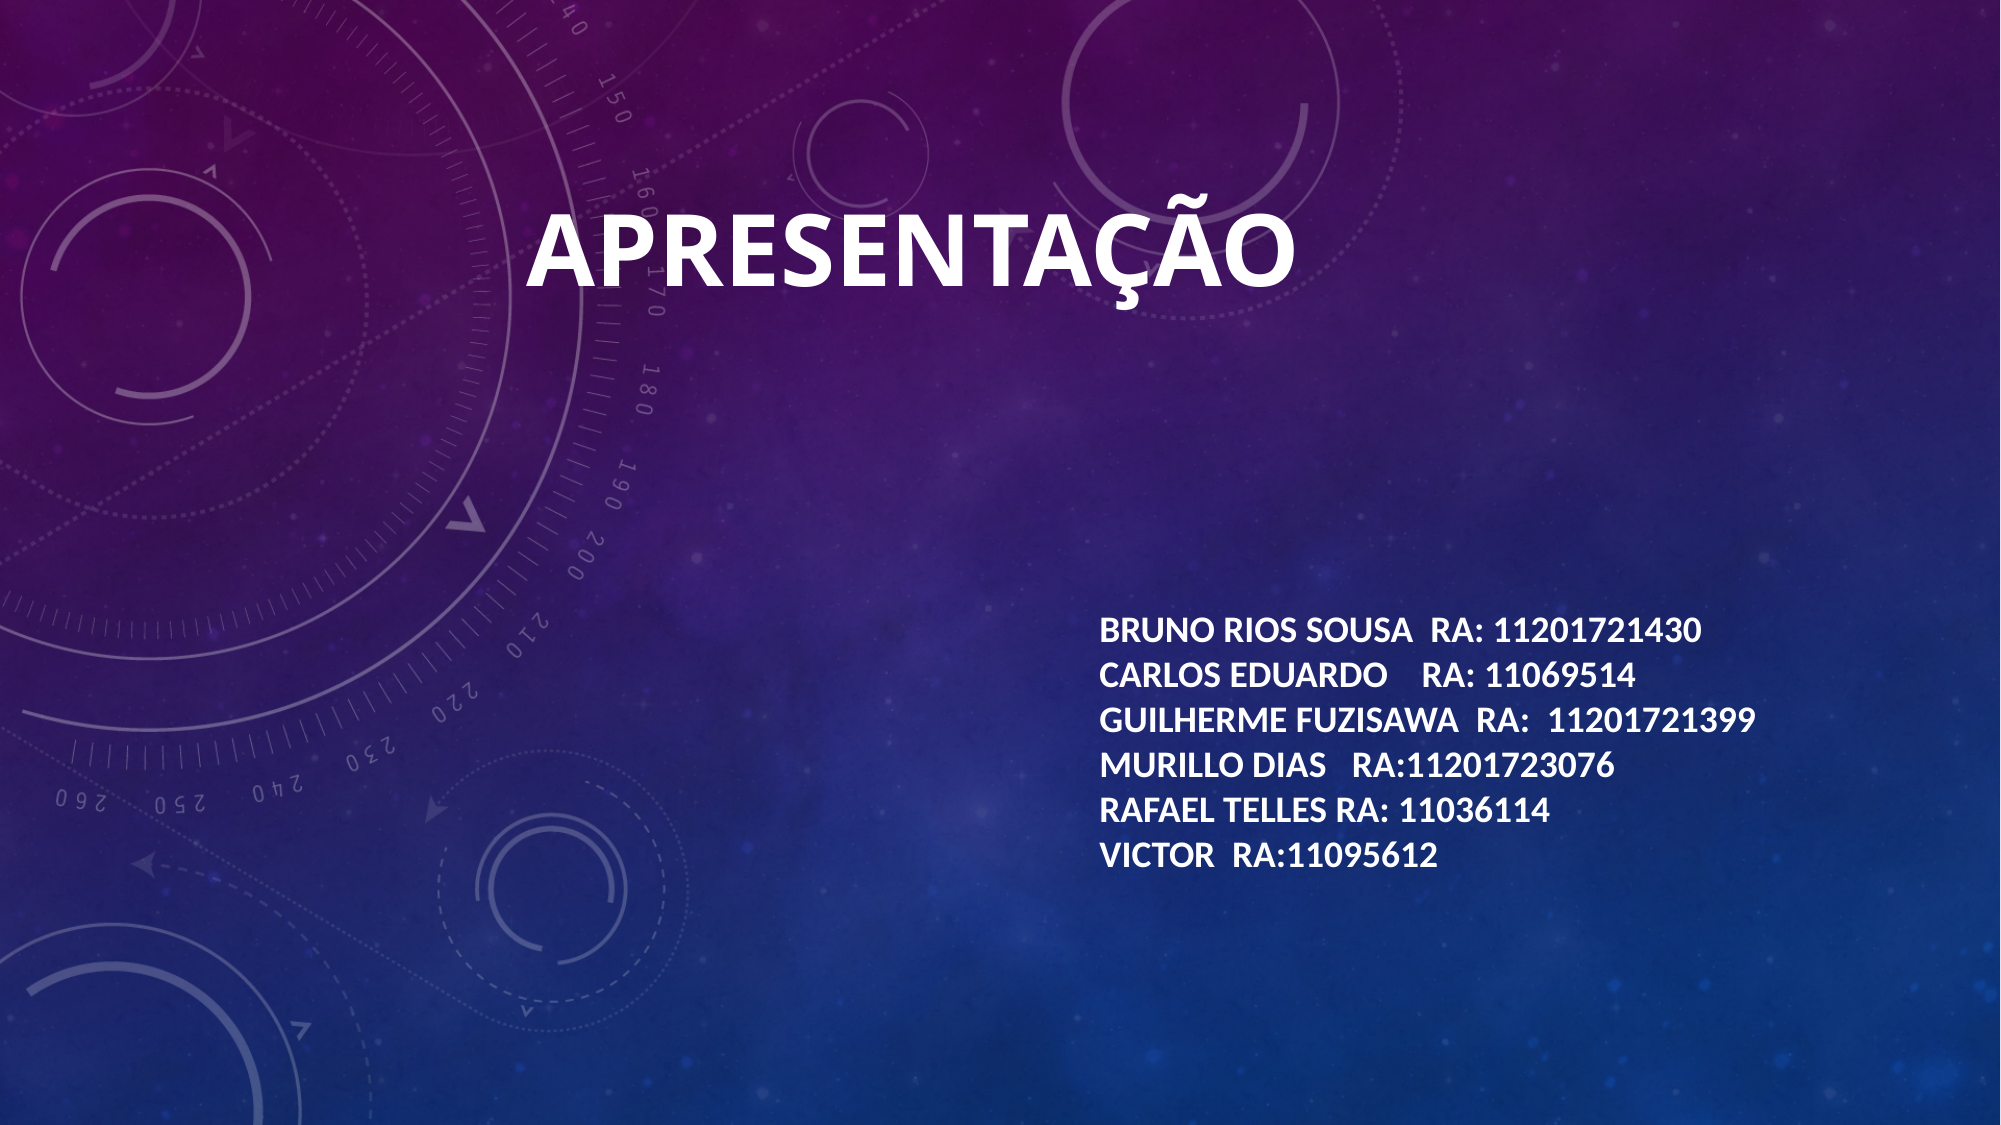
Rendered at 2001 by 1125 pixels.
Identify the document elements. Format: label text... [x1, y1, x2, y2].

picture [0, 0, 2001, 1125]
subtitle BRUNO RIOS SOUSA RA: 11201721430 CARLOS EDUARDO RA: 11069514 GUILHERME FUZISAWA RA: 11201721399 MURILLO DIAS RA:11201723076 RAFAEL TELLES RA: 11036114 VICTOR RA:11095612 [1084, 597, 1970, 1040]
title APRESENTAÇÃO [57, 77, 1770, 314]
